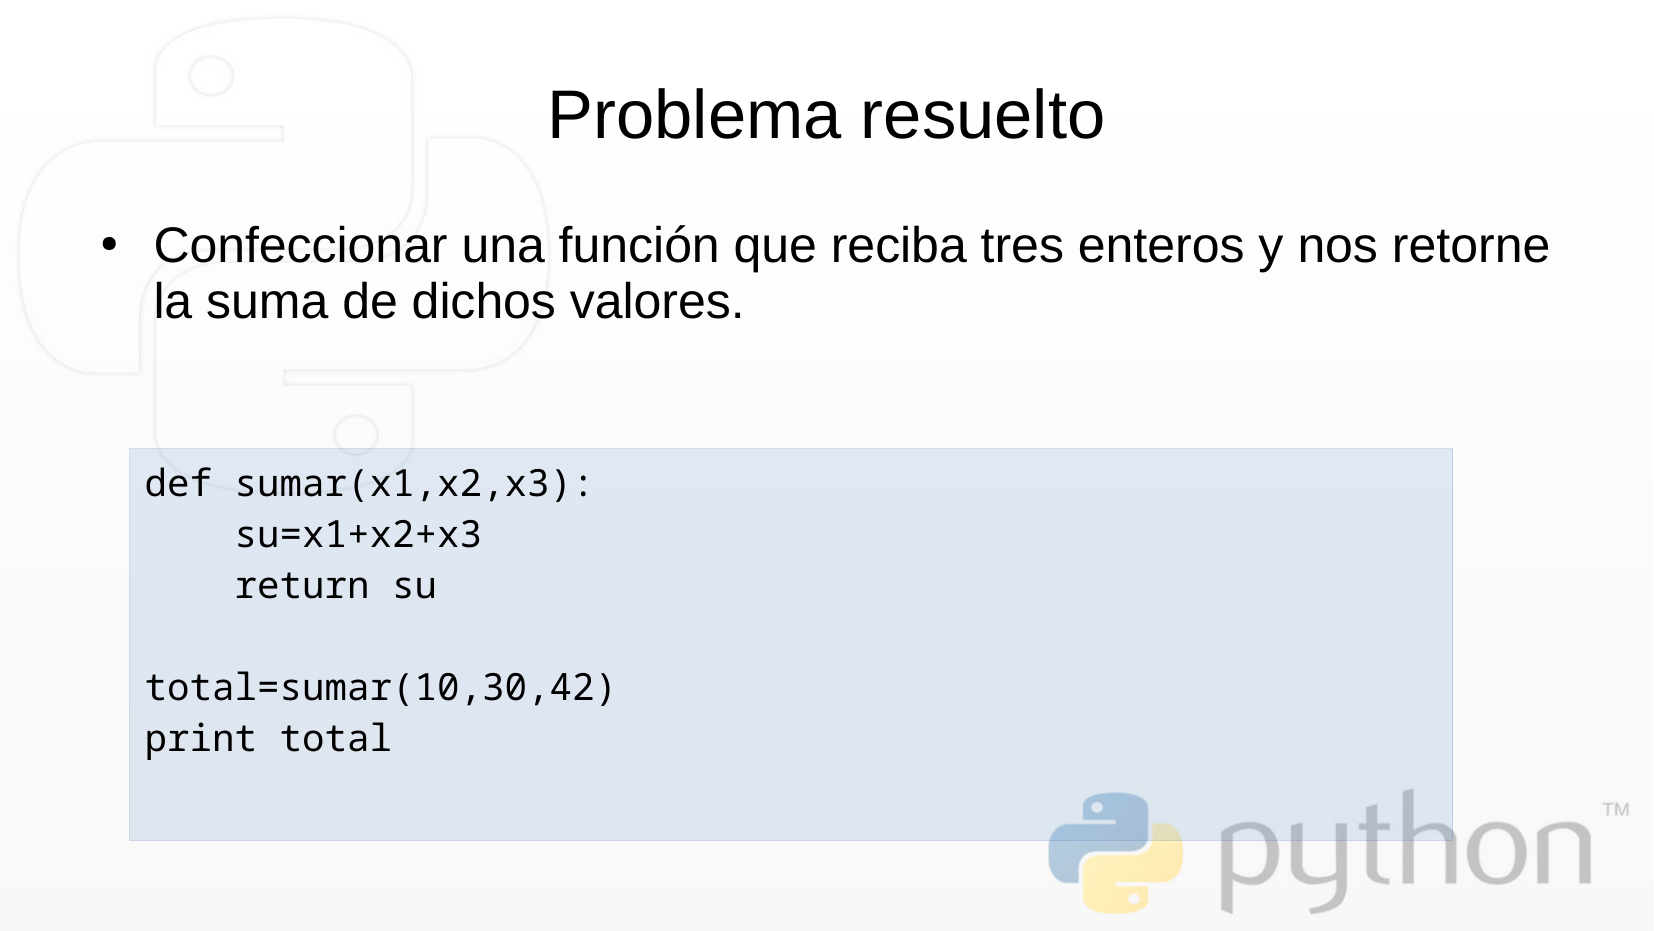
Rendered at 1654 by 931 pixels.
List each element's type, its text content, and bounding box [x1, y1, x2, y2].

title Problema resuelto [82, 37, 1571, 193]
picture [0, 0, 1654, 931]
list Confeccionar una función que reciba tres enteros y nos retorne la suma de dichos valores. [82, 217, 1571, 426]
text_box def sumar(x1,x2,x3): su=x1+x2+x3 return su total=sumar(10,30,42) print total [129, 448, 1453, 841]
